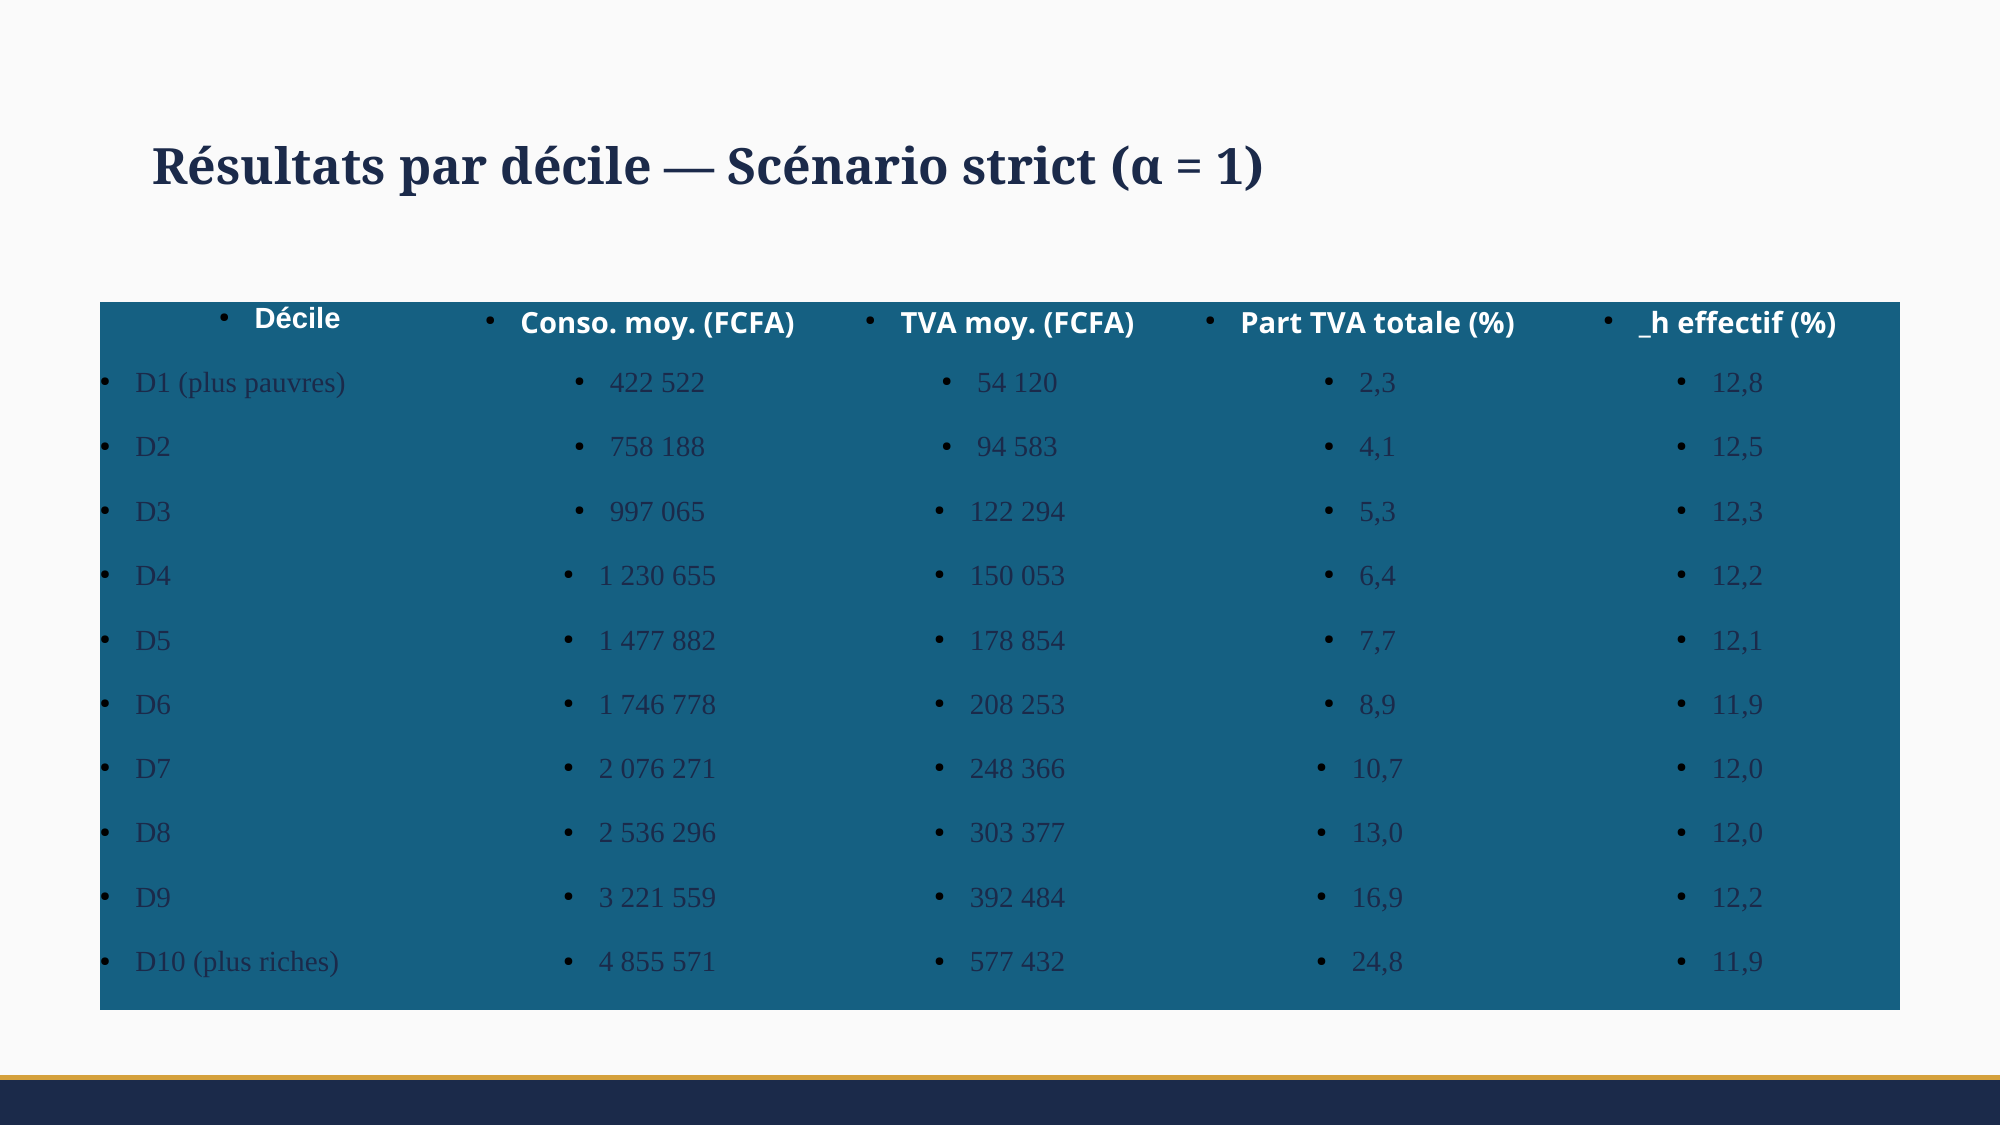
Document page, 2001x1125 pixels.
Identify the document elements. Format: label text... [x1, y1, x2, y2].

table_cell 1 477 882 [460, 624, 820, 688]
table_cell 12,3 [1540, 495, 1900, 560]
table_header Décile [100, 302, 460, 366]
table_header TVA moy. (FCFA) [820, 302, 1180, 366]
table_cell 3 221 559 [460, 881, 820, 946]
table_cell 8,9 [1180, 688, 1540, 753]
table_cell 1 230 655 [460, 560, 820, 624]
table_cell 4 855 571 [460, 946, 820, 1010]
table_cell 12,5 [1540, 431, 1900, 495]
table_cell D5 [100, 624, 460, 688]
table_header _h effectif (%) [1540, 302, 1900, 366]
table_cell 11,9 [1540, 688, 1900, 753]
table_cell 2,3 [1180, 366, 1540, 431]
table_cell 150 053 [820, 560, 1180, 624]
table_cell 54 120 [820, 366, 1180, 431]
table_cell 758 188 [460, 431, 820, 495]
table_cell D4 [100, 560, 460, 624]
table_cell 2 076 271 [460, 753, 820, 817]
title Résultats par décile — Scénario strict (α = 1) [137, 59, 1863, 278]
table_cell 12,2 [1540, 560, 1900, 624]
table_cell 5,3 [1180, 495, 1540, 560]
table_cell 10,7 [1180, 753, 1540, 817]
table_cell 12,0 [1540, 753, 1900, 817]
table_cell 208 253 [820, 688, 1180, 753]
table_header Part TVA totale (%) [1180, 302, 1540, 366]
table_cell 422 522 [460, 366, 820, 431]
table_cell 4,1 [1180, 431, 1540, 495]
table_cell 11,9 [1540, 946, 1900, 1010]
table_cell 577 432 [820, 946, 1180, 1010]
table_cell 6,4 [1180, 560, 1540, 624]
table_cell 303 377 [820, 817, 1180, 881]
table_header Conso. moy. (FCFA) [460, 302, 820, 366]
table_cell 12,1 [1540, 624, 1900, 688]
table_cell 392 484 [820, 881, 1180, 946]
table_cell 16,9 [1180, 881, 1540, 946]
table_cell D2 [100, 431, 460, 495]
table_cell 122 294 [820, 495, 1180, 560]
table_cell 178 854 [820, 624, 1180, 688]
table_cell 24,8 [1180, 946, 1540, 1010]
table_cell 12,2 [1540, 881, 1900, 946]
table_cell 248 366 [820, 753, 1180, 817]
table_cell 1 746 778 [460, 688, 820, 753]
table_cell 12,8 [1540, 366, 1900, 431]
table_cell 94 583 [820, 431, 1180, 495]
table_cell 12,0 [1540, 817, 1900, 881]
table_cell D8 [100, 817, 460, 881]
table_cell D9 [100, 881, 460, 946]
table_cell D10 (plus riches) [100, 946, 460, 1010]
table_cell 13,0 [1180, 817, 1540, 881]
table_cell D1 (plus pauvres) [100, 366, 460, 431]
table_cell 997 065 [460, 495, 820, 560]
table_cell 2 536 296 [460, 817, 820, 881]
table_cell D6 [100, 688, 460, 753]
table_cell D3 [100, 495, 460, 560]
table_cell 7,7 [1180, 624, 1540, 688]
table_cell D7 [100, 753, 460, 817]
